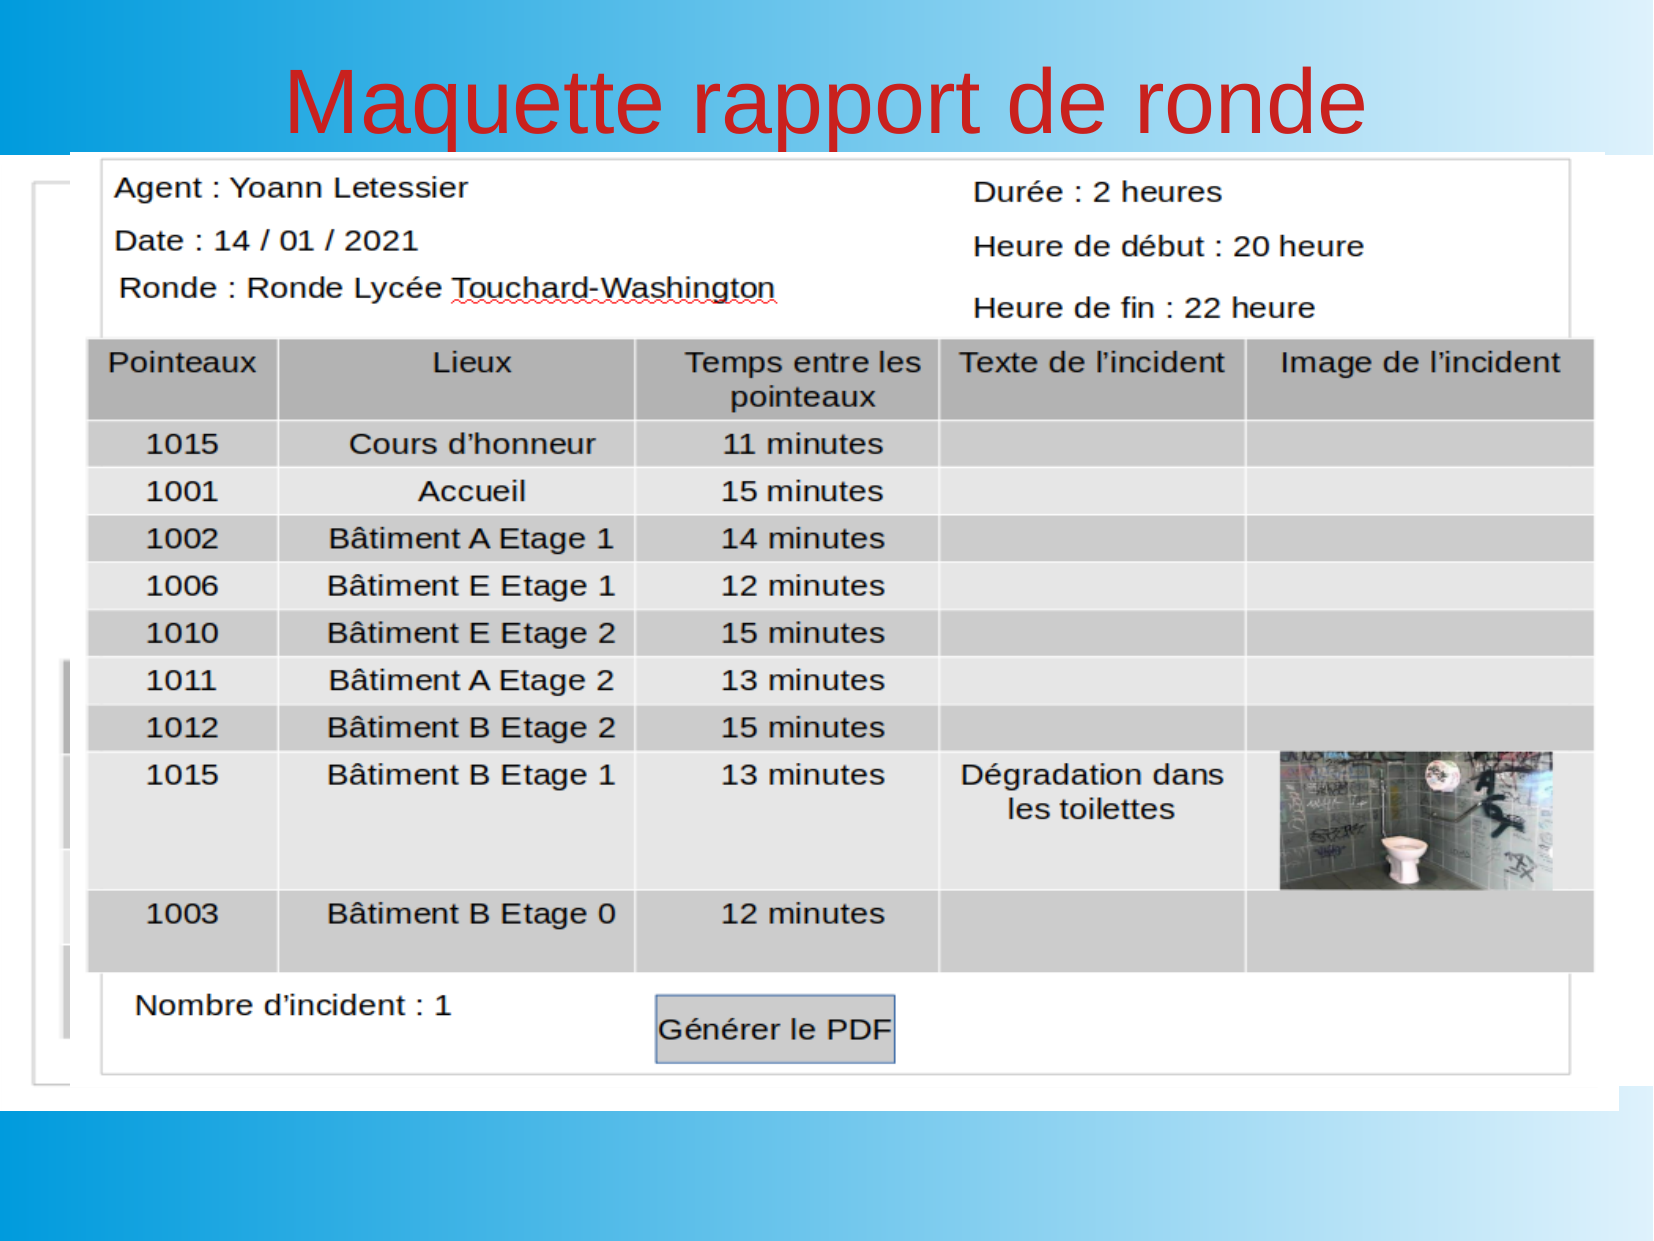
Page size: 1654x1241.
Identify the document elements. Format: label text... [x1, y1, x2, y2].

picture [0, 152, 1619, 1241]
title Maquette rapport de ronde [82, 49, 1571, 152]
